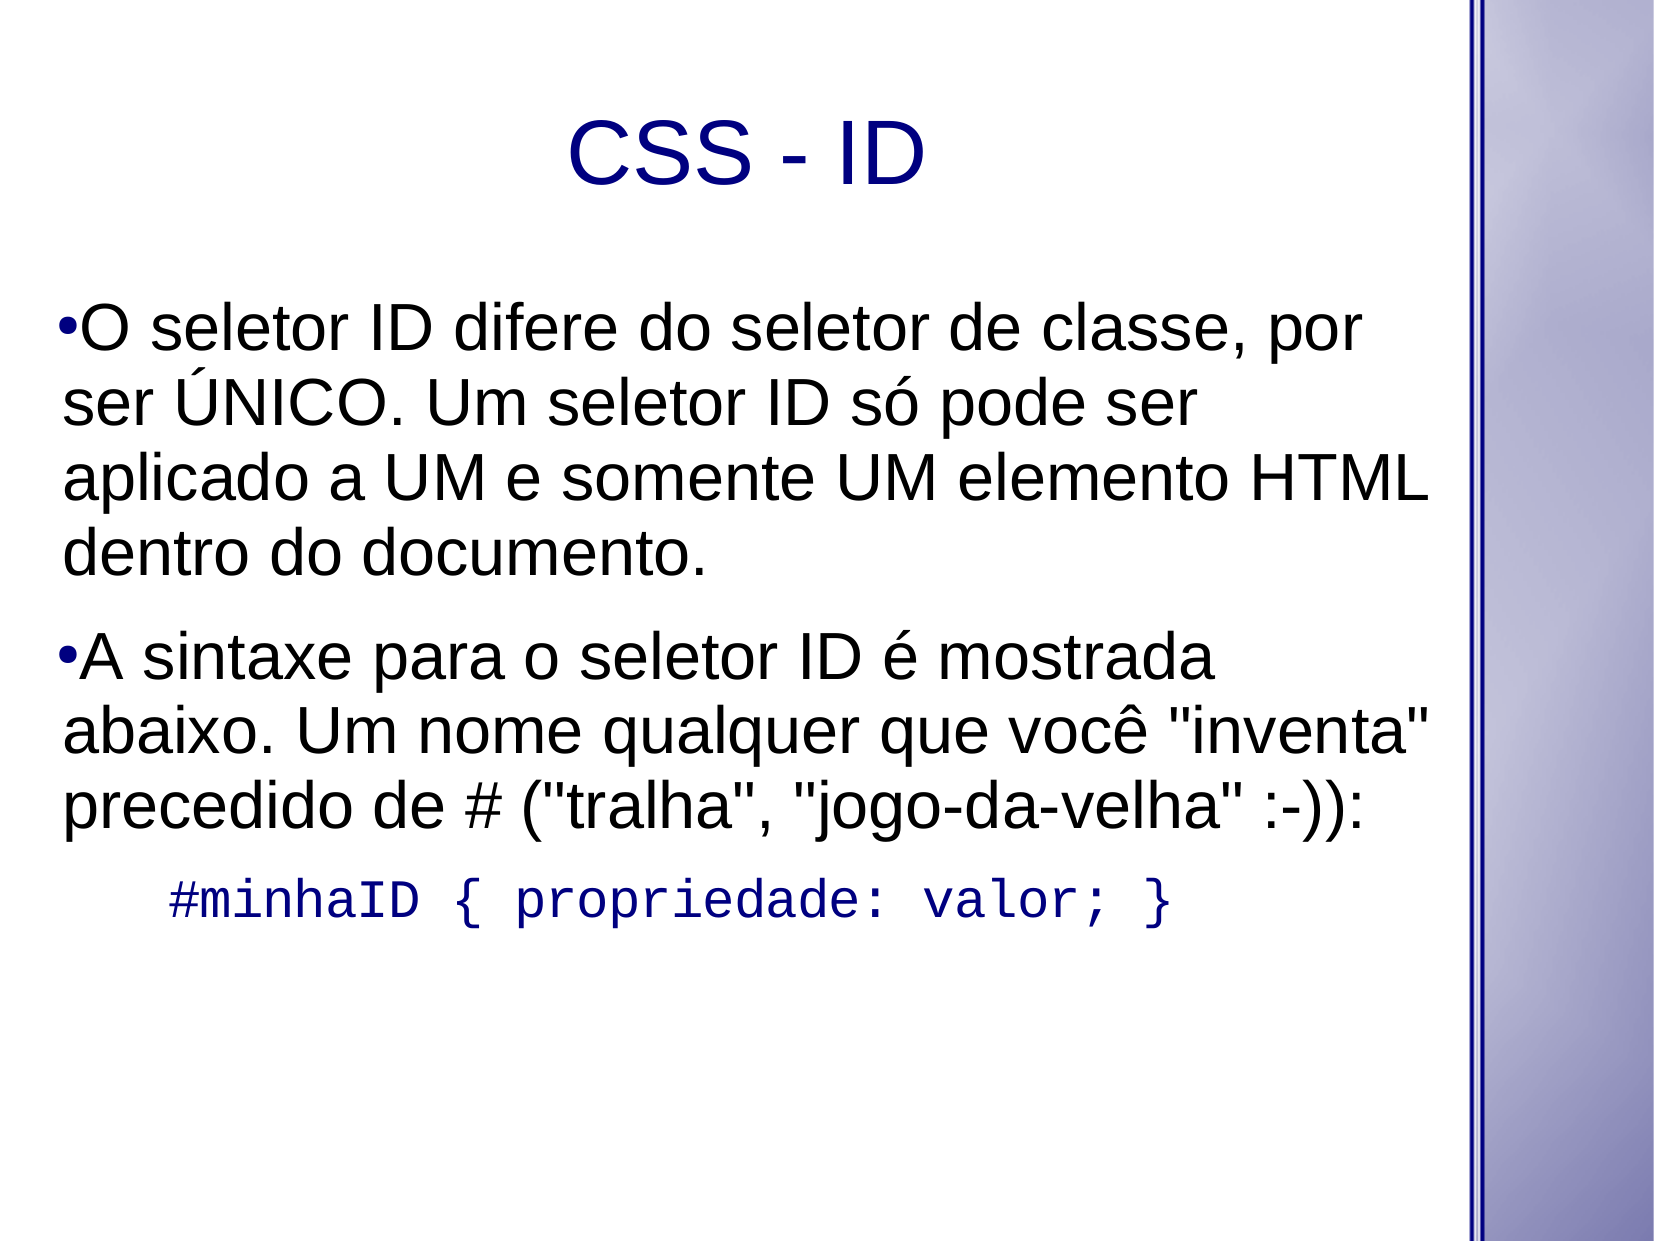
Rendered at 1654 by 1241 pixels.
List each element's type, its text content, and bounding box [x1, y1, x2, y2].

list O seletor ID difere do seletor de classe, por ser ÚNICO. Um seletor ID só pode ser aplicado a UM e somente UM elemento HTML dentro do documento. A sintaxe para o seletor ID é mostrada abaixo. Um nome qualquer que você "inventa" precedido de # ("tralha", "jogo-da-velha" :-)): #minhaID { propriedade: valor; } [47, 290, 1447, 1109]
picture [0, 0, 1654, 1241]
title CSS - ID [47, 49, 1447, 257]
